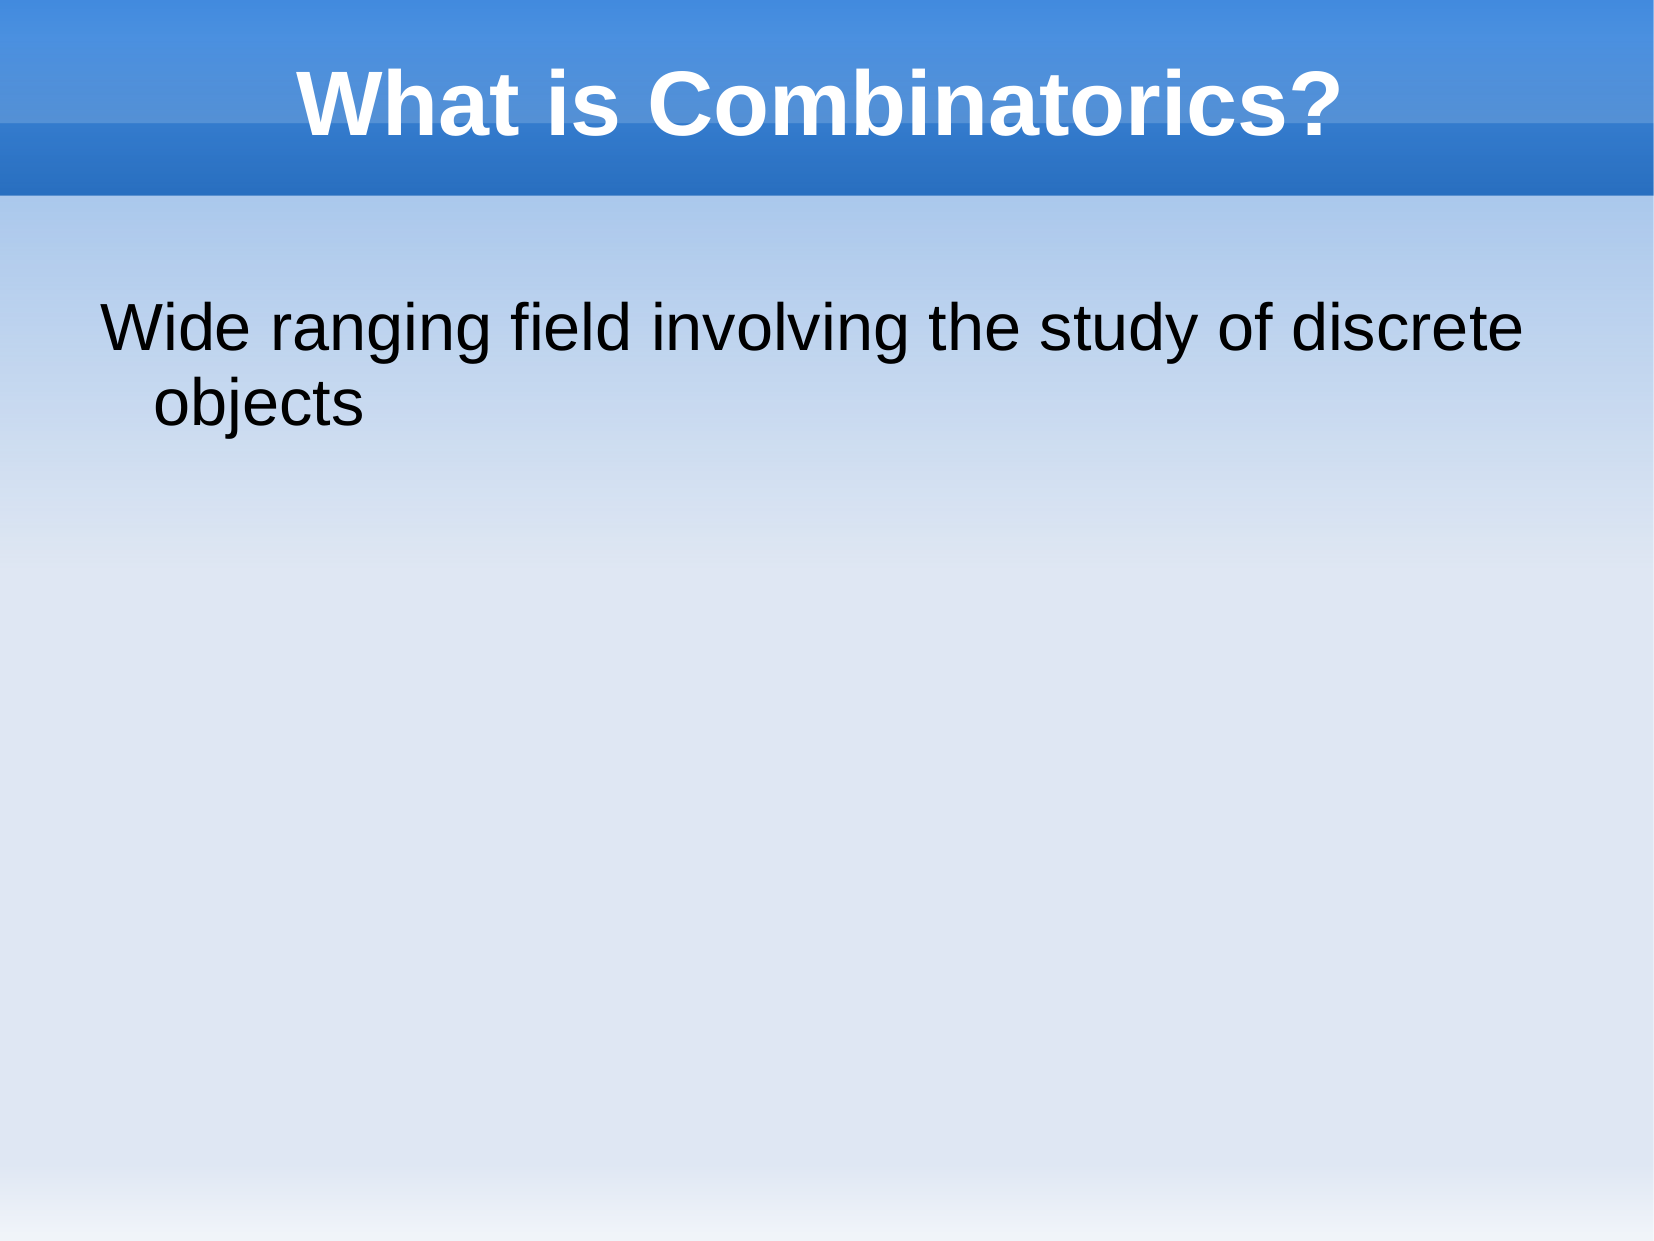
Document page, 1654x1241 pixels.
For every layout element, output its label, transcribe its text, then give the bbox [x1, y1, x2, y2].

title What is Combinatorics? [76, 0, 1565, 208]
list Wide ranging field involving the study of discrete objects [82, 290, 1571, 1094]
picture [0, 0, 1654, 1241]
